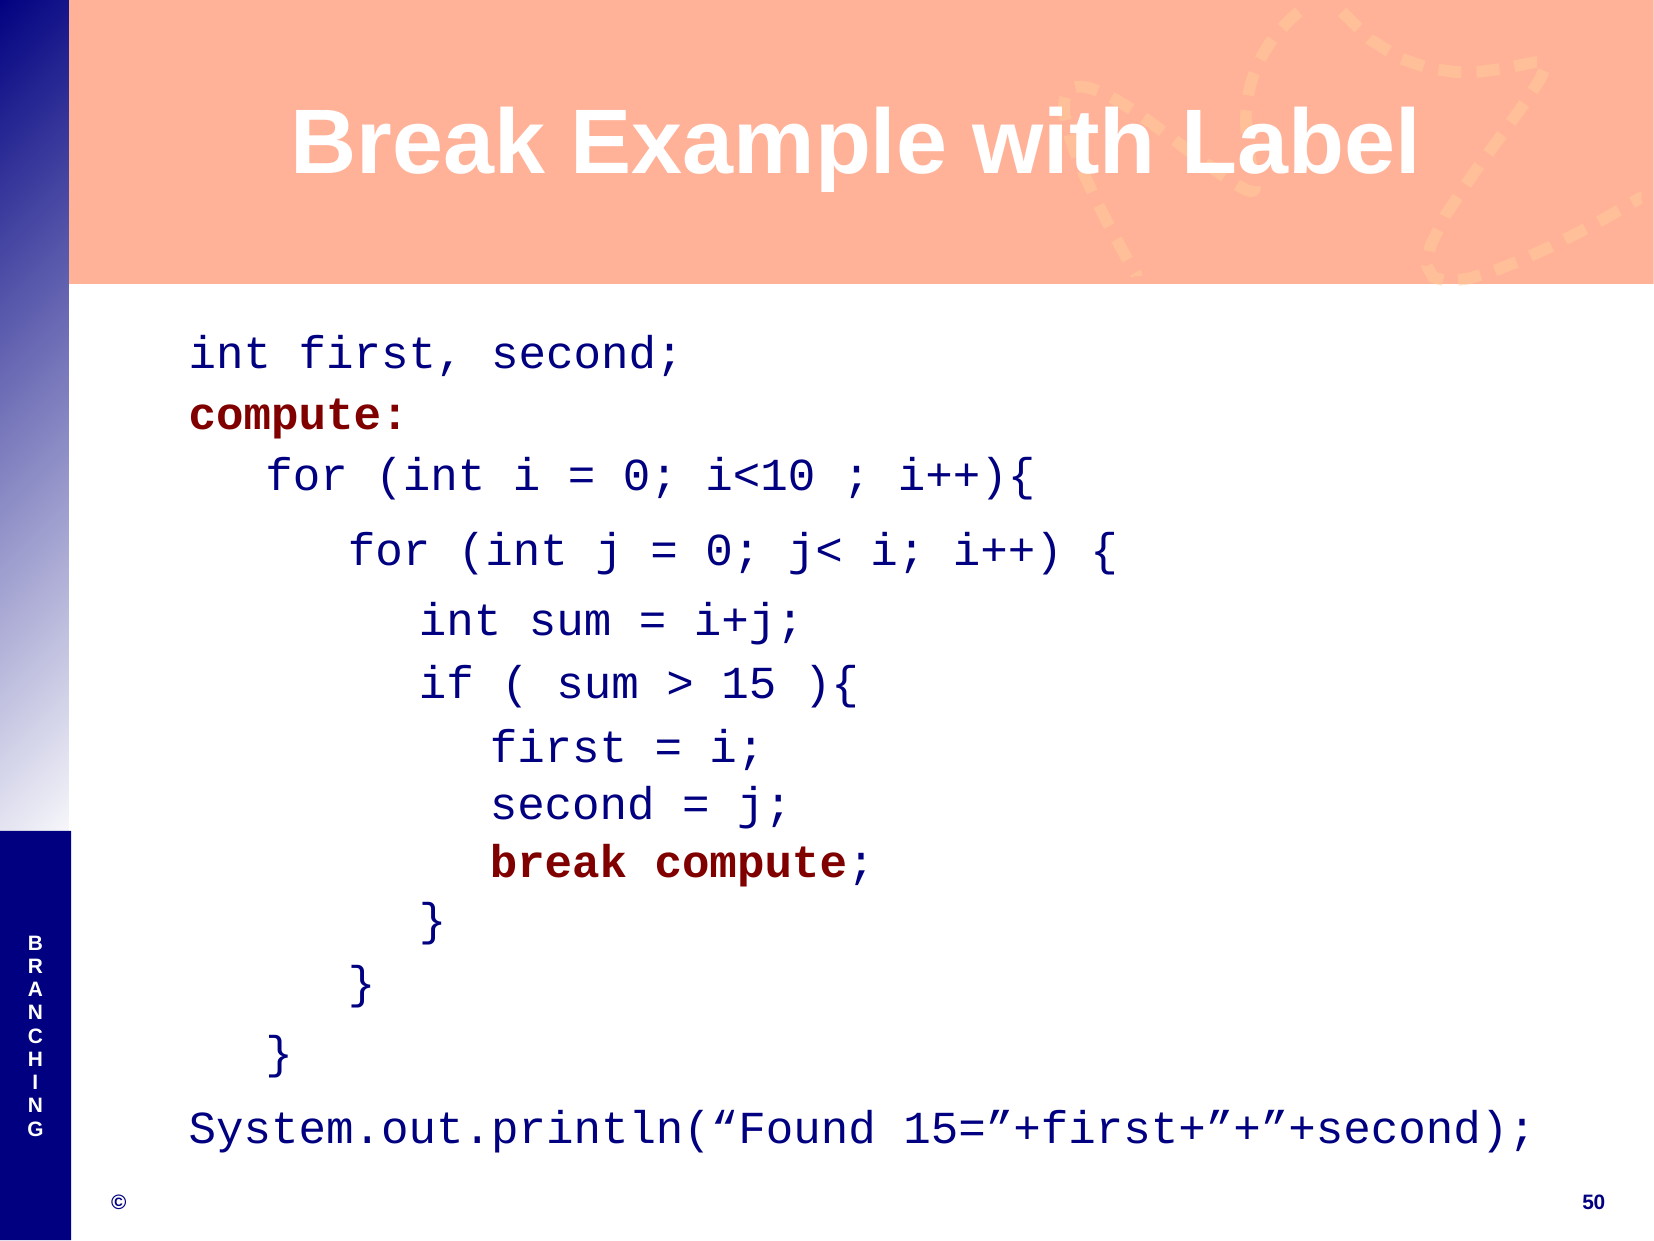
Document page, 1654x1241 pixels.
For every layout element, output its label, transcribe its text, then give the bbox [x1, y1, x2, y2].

title Break Example with Label [96, 37, 1617, 246]
text_box B R A N C H I N G [0, 830, 71, 1241]
list int first, second; compute: for (int i = 0; i<10 ; i++){ for (int j = 0; j< i; i++) { int sum = i+j; if ( sum > 15 ){ first = i; second = j; break compute; } } } System.out.println(“Found 15=”+first+”+”+second); [170, 330, 1599, 1158]
